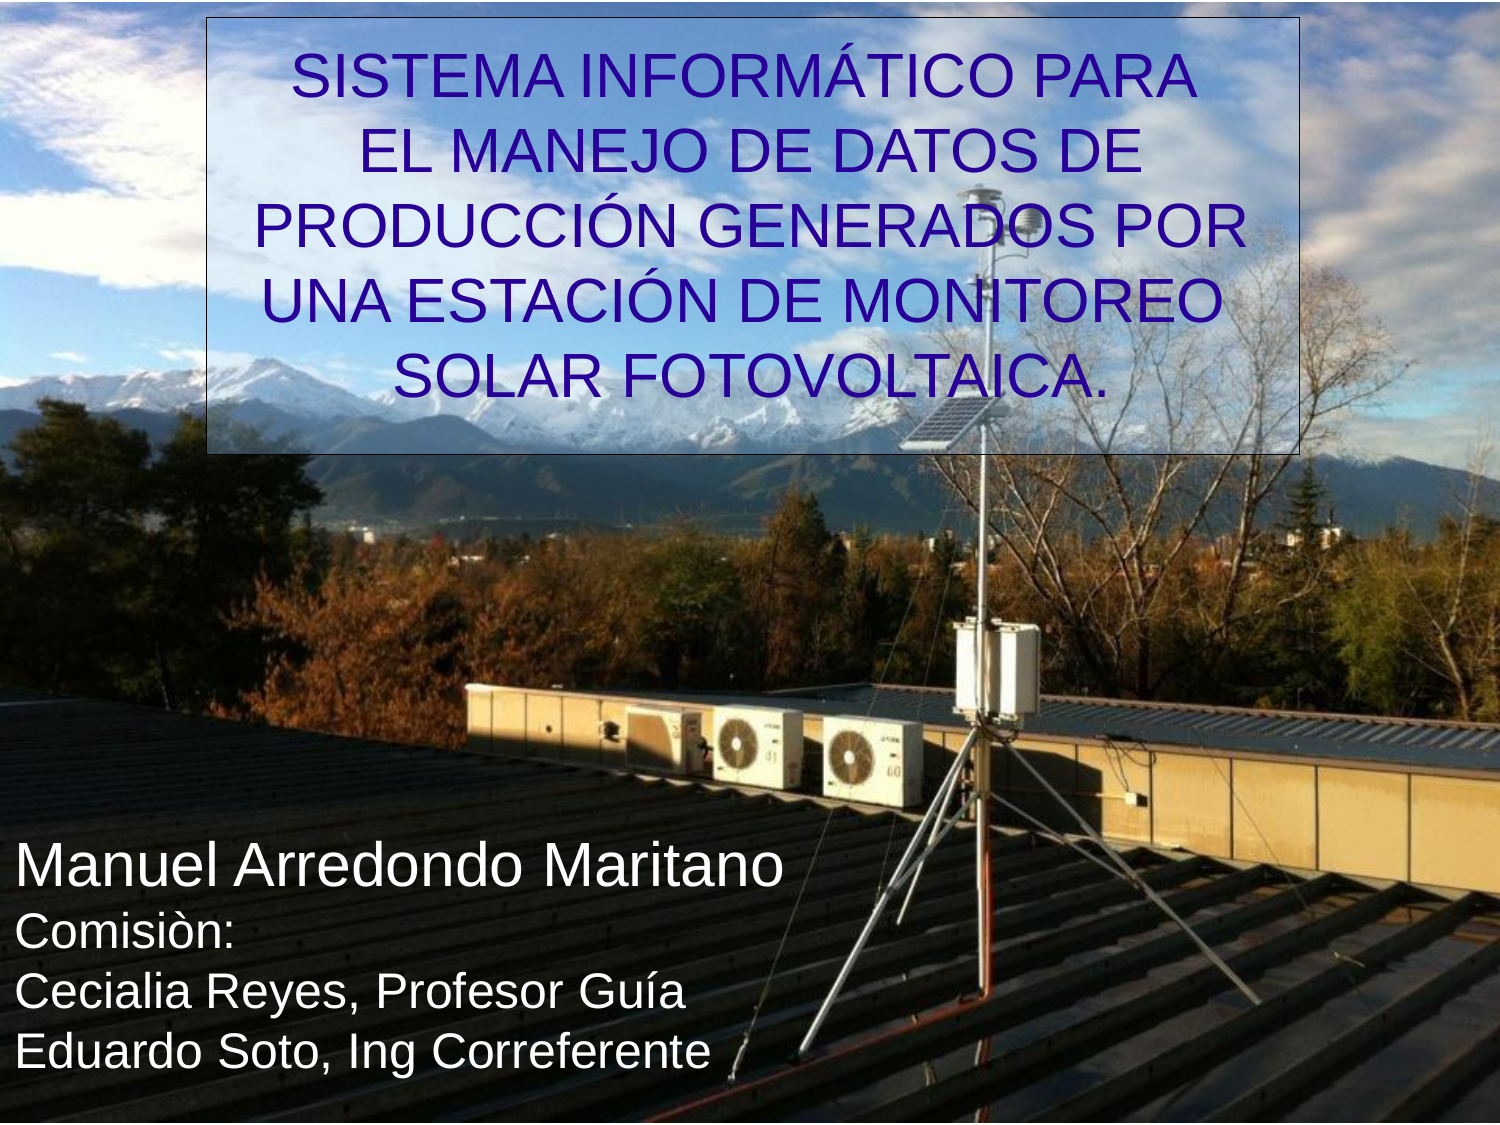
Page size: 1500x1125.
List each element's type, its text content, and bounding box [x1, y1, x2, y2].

text_box SISTEMA INFORMÁTICO PARA EL MANEJO DE DATOS DE PRODUCCIÓN GENERADOS POR UNA ESTACIÓN DE MONITOREO SOLAR FOTOVOLTAICA. [226, 27, 1278, 406]
picture [350, 455, 1151, 809]
text_box Manuel Arredondo Maritano Comisiòn: Cecialia Reyes, Profesor Guía Eduardo Soto, Ing Correferente [0, 809, 1275, 1125]
text_box [206, 17, 1300, 455]
